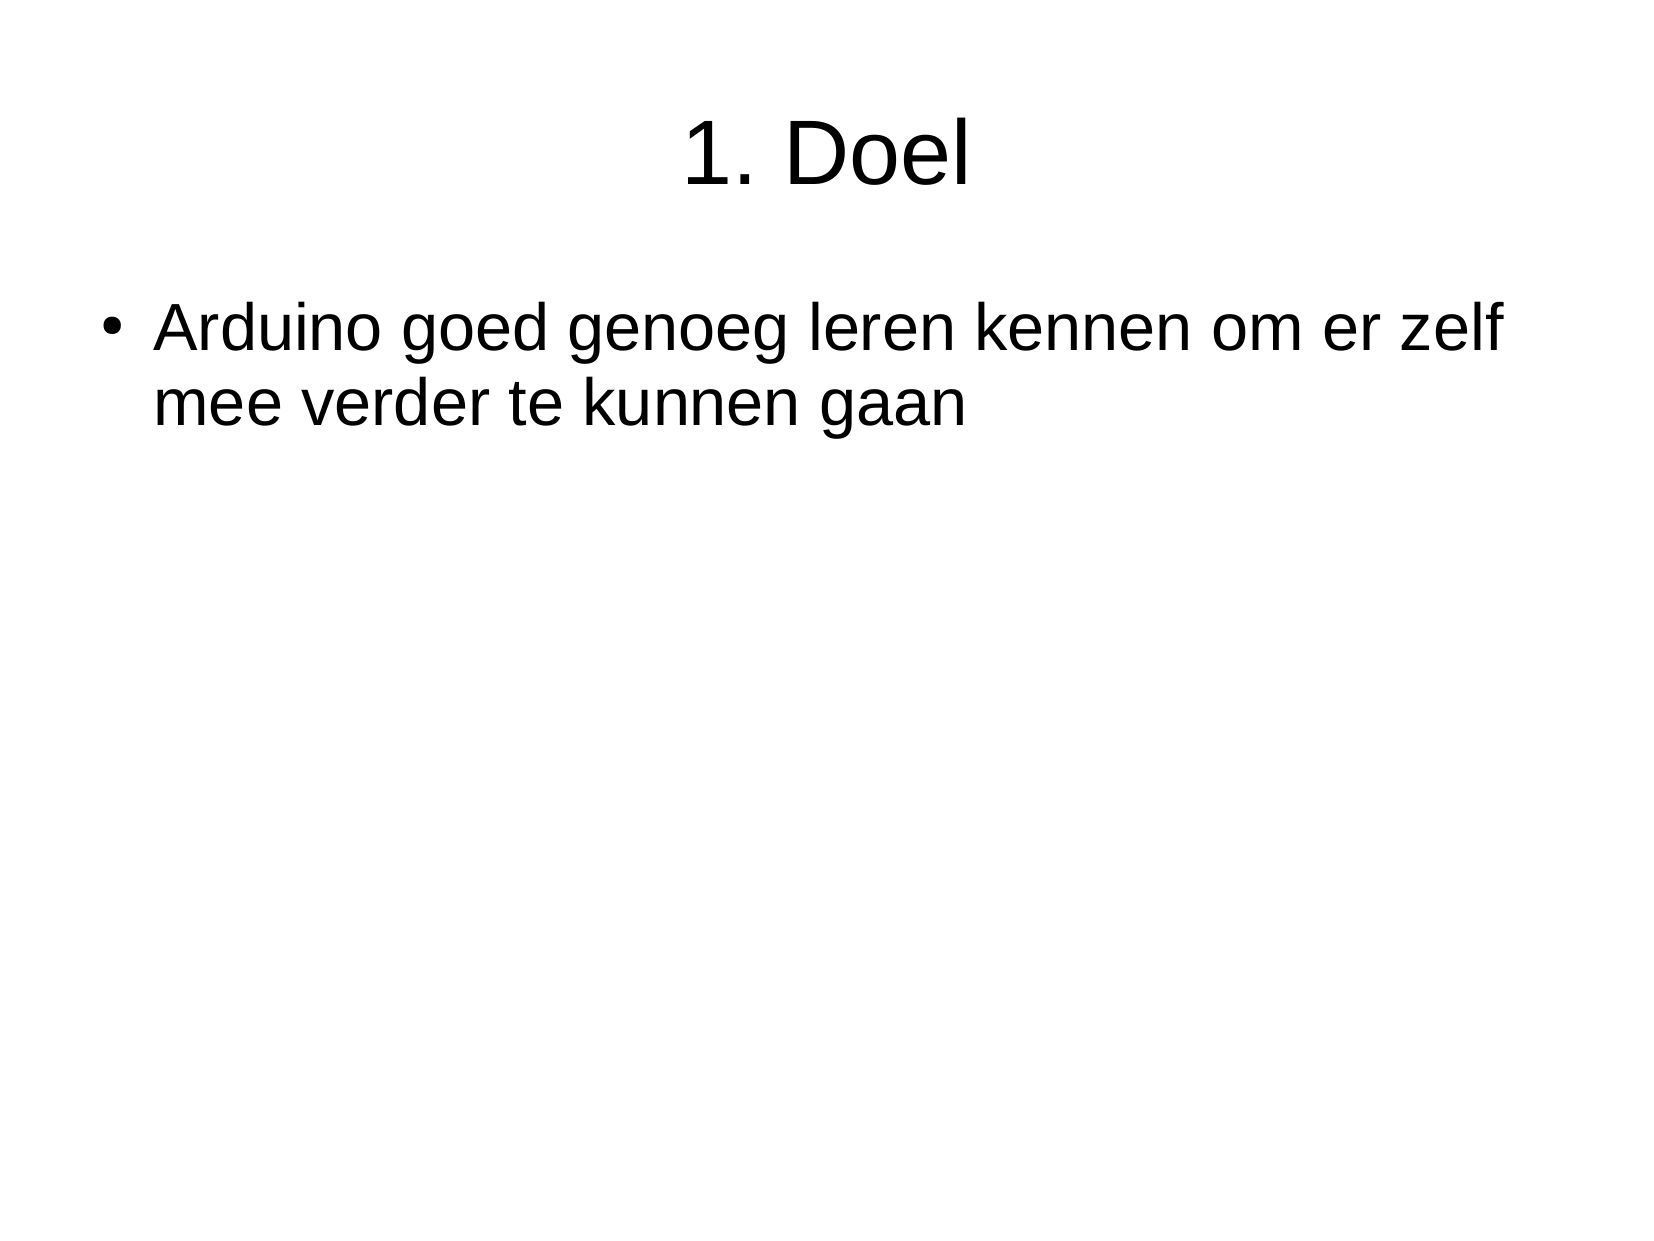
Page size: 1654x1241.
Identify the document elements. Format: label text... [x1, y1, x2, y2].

title 1. Doel [82, 49, 1571, 257]
list Arduino goed genoeg leren kennen om er zelf mee verder te kunnen gaan [82, 290, 1571, 1010]
